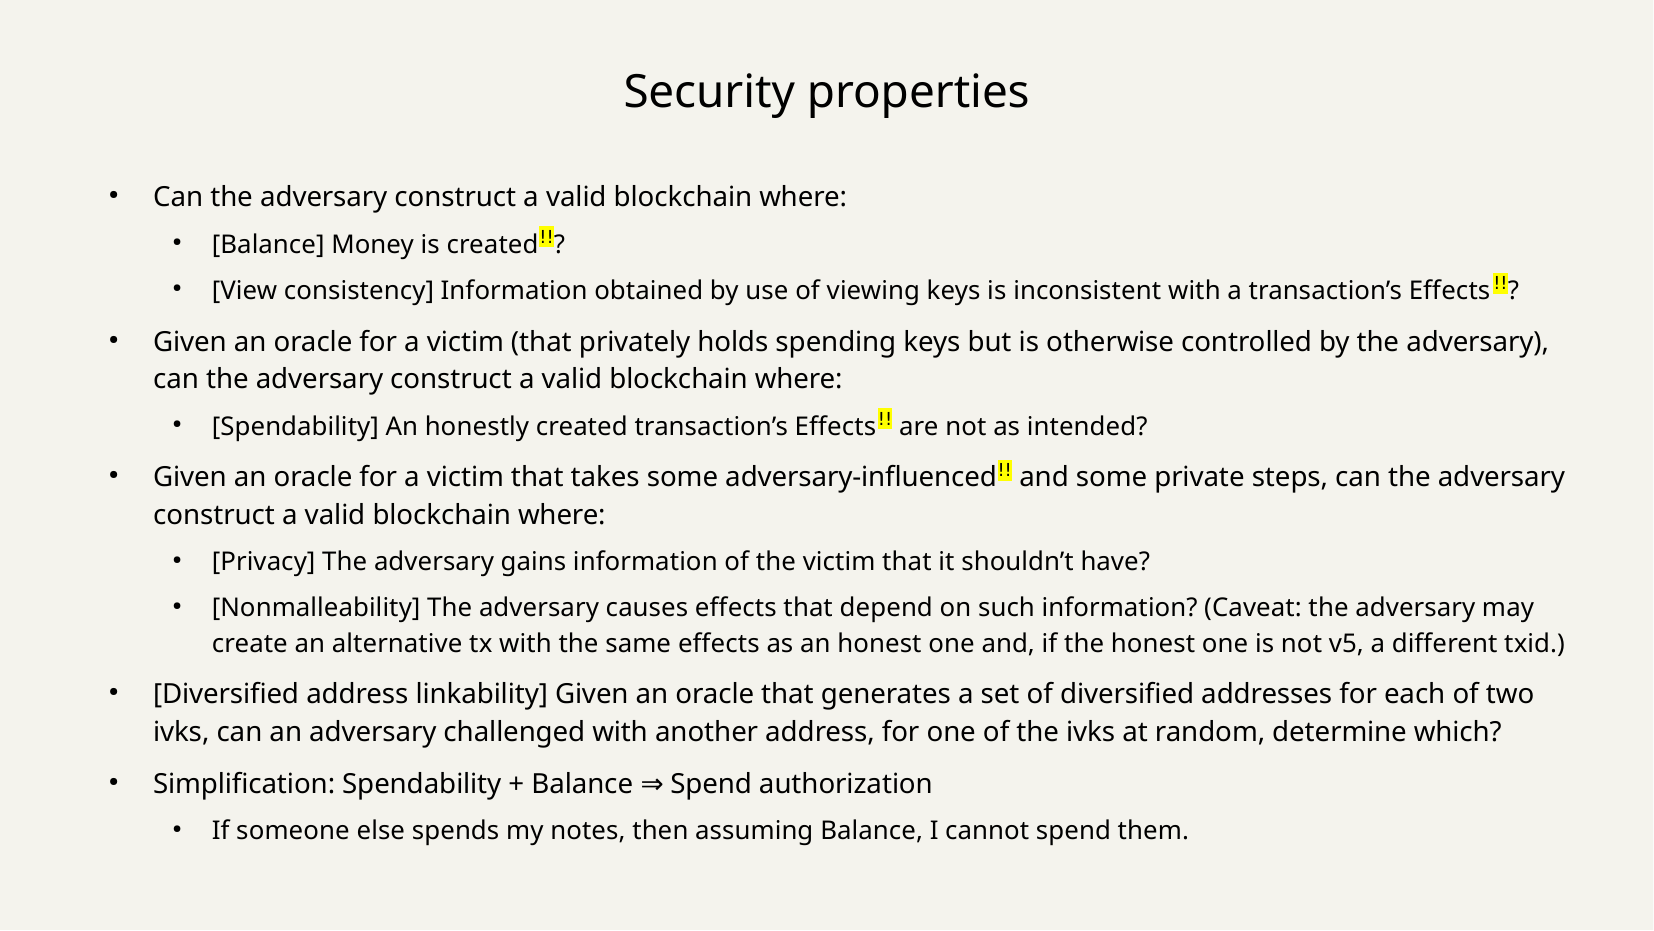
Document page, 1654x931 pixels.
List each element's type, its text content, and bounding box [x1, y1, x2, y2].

title Security properties [82, 58, 1571, 121]
list Can the adversary construct a valid blockchain where: [Balance] Money is created!!? [View consistency] Information obtained by use of viewing keys is inconsistent with a transaction’s Effects!!? Given an oracle for a victim (that privately holds spending keys but is otherwise controlled by the adversary), can the adversary construct a valid blockchain where: [Spendability] An honestly created transaction’s Effects!! are not as intended? Given an oracle for a victim that takes some adversary-influenced!! and some private steps, can the adversary construct a valid blockchain where: [Privacy] The adversary gains information of the victim that it shouldn’t have? [Nonmalleability] The adversary causes effects that depend on such information? (Caveat: the adversary may create an alternative tx with the same effects as an honest one and, if the honest one is not v5, a different txid.) [Diversified address linkability] Given an oracle that generates a set of diversified addresses for each of two ivks, can an adversary challenged with another address, for one of the ivks at random, determine which? Simplification: Spendability + Balance ⇒ Spend authorization If someone else spends my notes, then assuming Balance, I cannot spend them. [35, 177, 1595, 851]
